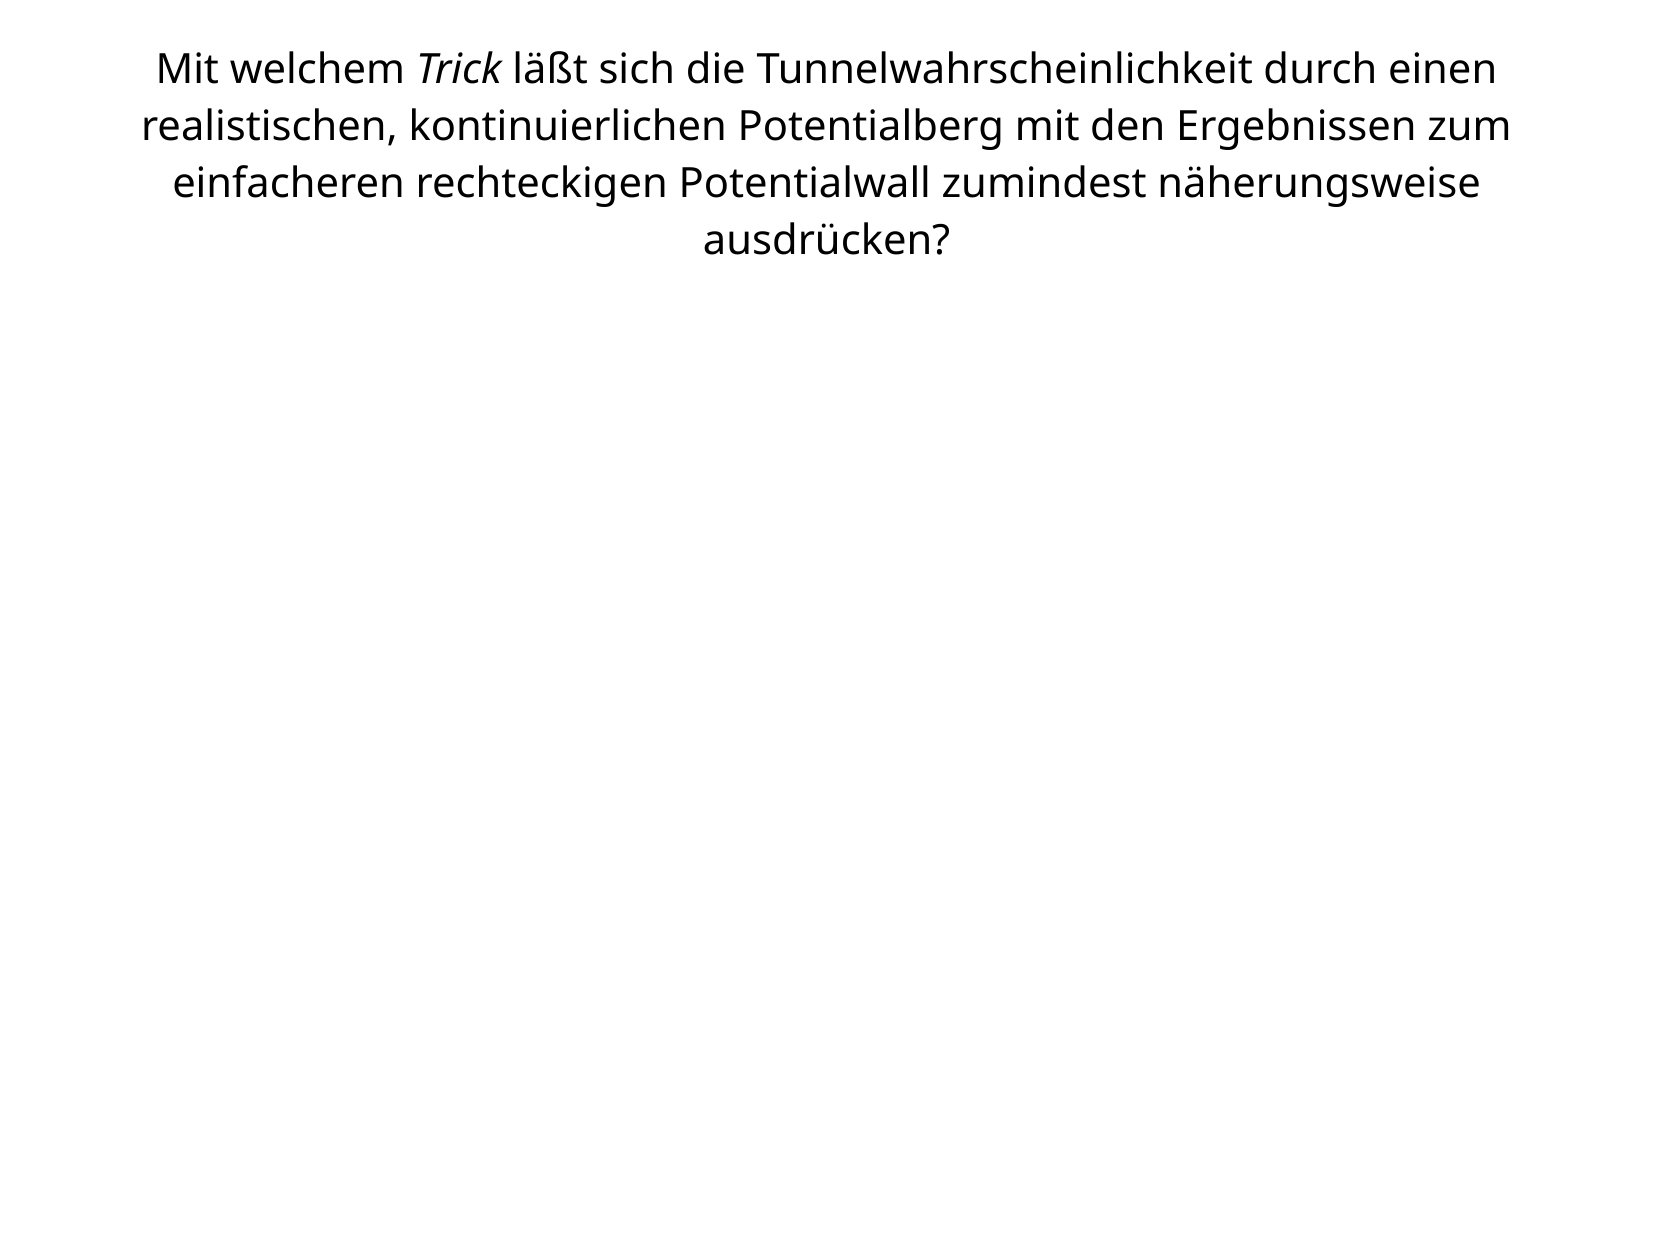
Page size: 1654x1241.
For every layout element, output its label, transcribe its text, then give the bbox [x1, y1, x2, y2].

title Mit welchem Trick läßt sich die Tunnelwahrscheinlichkeit durch einen realistischen, kontinuierlichen Potentialberg mit den Ergebnissen zum einfacheren rechteckigen Potentialwall zumindest näherungsweise ausdrücken? [82, 48, 1571, 256]
